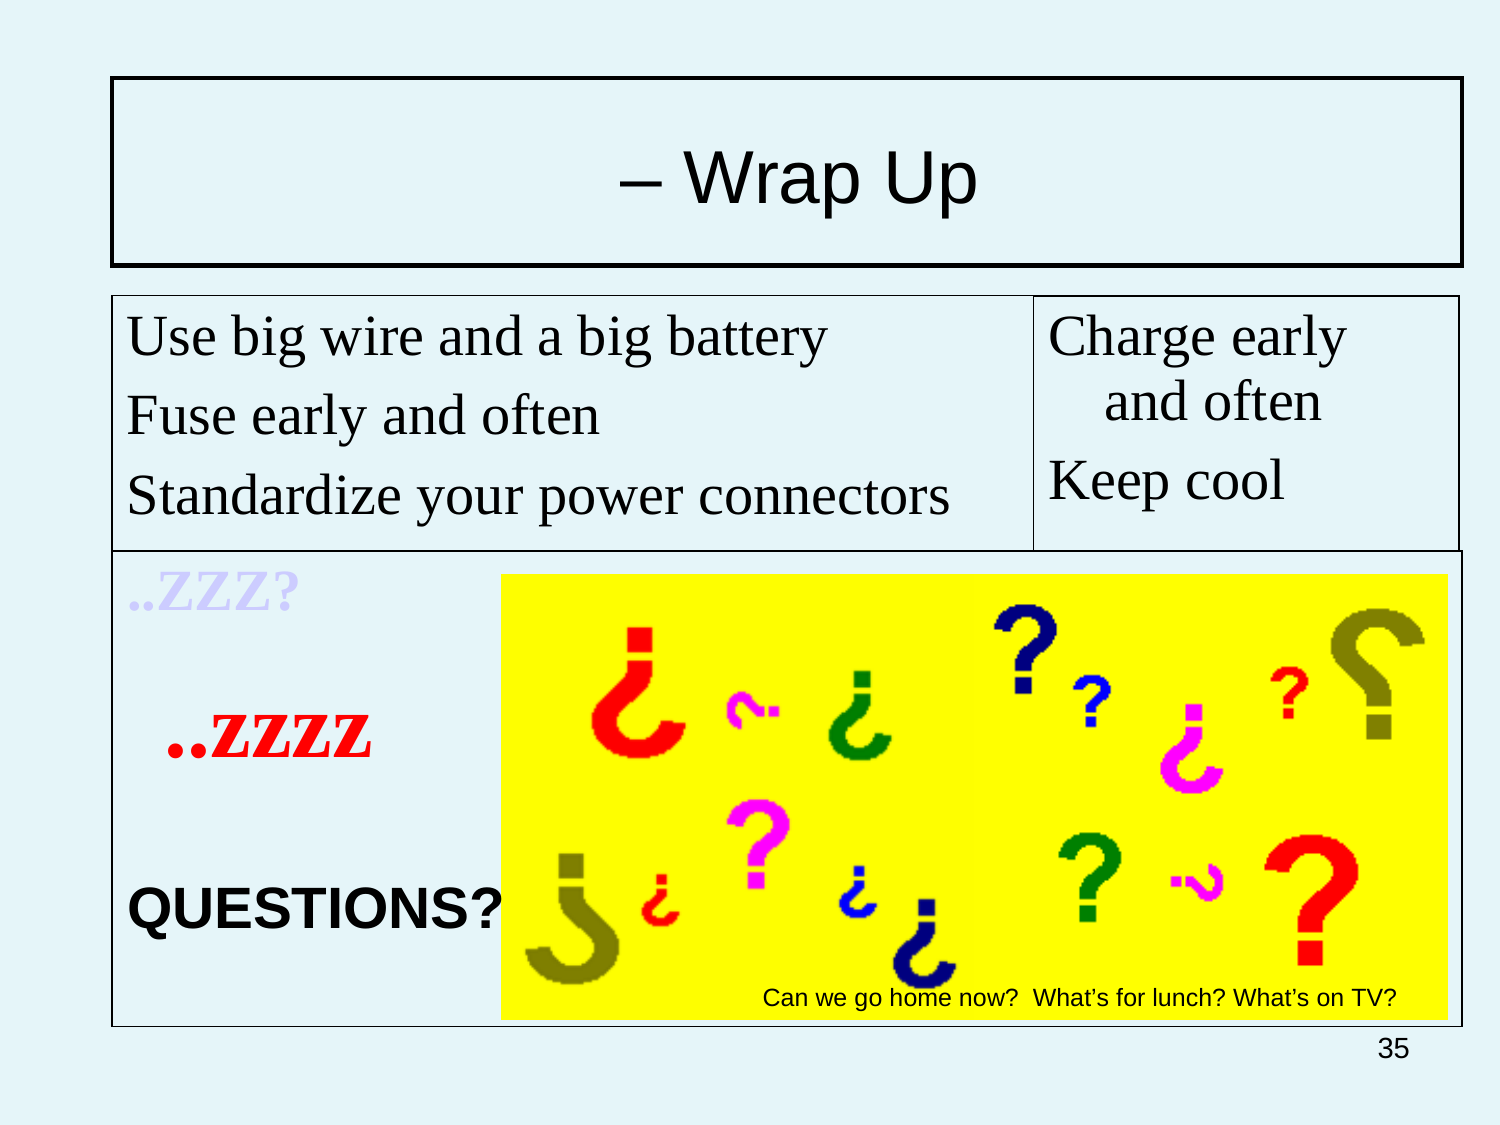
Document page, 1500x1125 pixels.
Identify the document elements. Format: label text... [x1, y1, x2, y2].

text_box Can we go home now? What’s for lunch? What’s on TV? [714, 976, 1447, 1020]
text_box Use big wire and a big battery Fuse early and often Standardize your power connectors [112, 295, 1034, 550]
text_box ..zzzz [150, 675, 451, 792]
text_box ..ZZZ? QUESTIONS? [112, 550, 1463, 1027]
text_box Charge early and often Keep cool [1033, 296, 1459, 552]
text_box – Wrap Up [112, 78, 1463, 266]
picture [974, 574, 1448, 1020]
